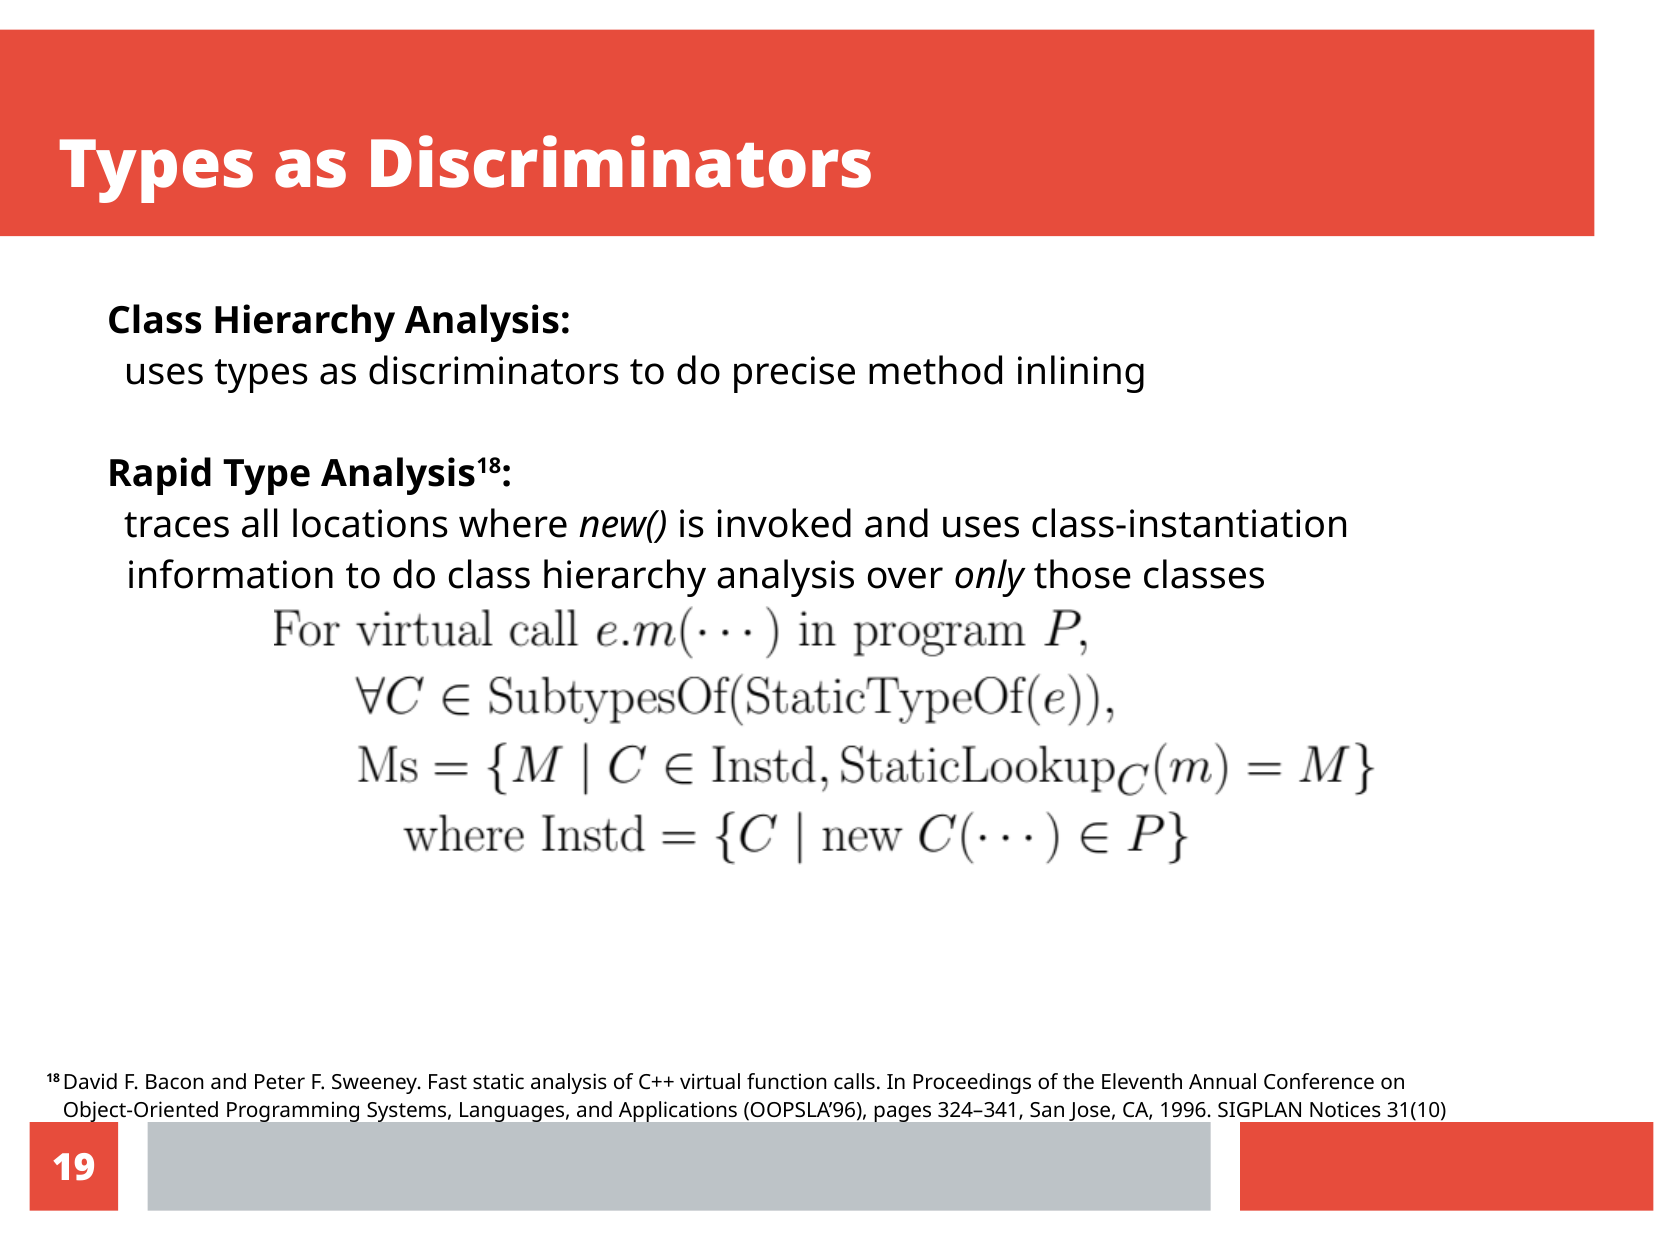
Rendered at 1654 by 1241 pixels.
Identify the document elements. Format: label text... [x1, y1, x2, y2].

text_box Class Hierarchy Analysis: uses types as discriminators to do precise method inlining Rapid Type Analysis18: traces all locations where new() is invoked and uses class-instantiation information to do class hierarchy analysis over only those classes [92, 285, 1479, 562]
text_box 18 David F. Bacon and Peter F. Sweeney. Fast static analysis of C++ virtual function calls. In Proceedings of the Eleventh Annual Conference on Object-Oriented Programming Systems, Languages, and Applications (OOPSLA’96), pages 324–341, San Jose, CA, 1996. SIGPLAN Notices 31(10) [31, 1059, 1584, 1124]
picture [274, 605, 1376, 865]
title Types as Discriminators [59, 59, 1595, 207]
